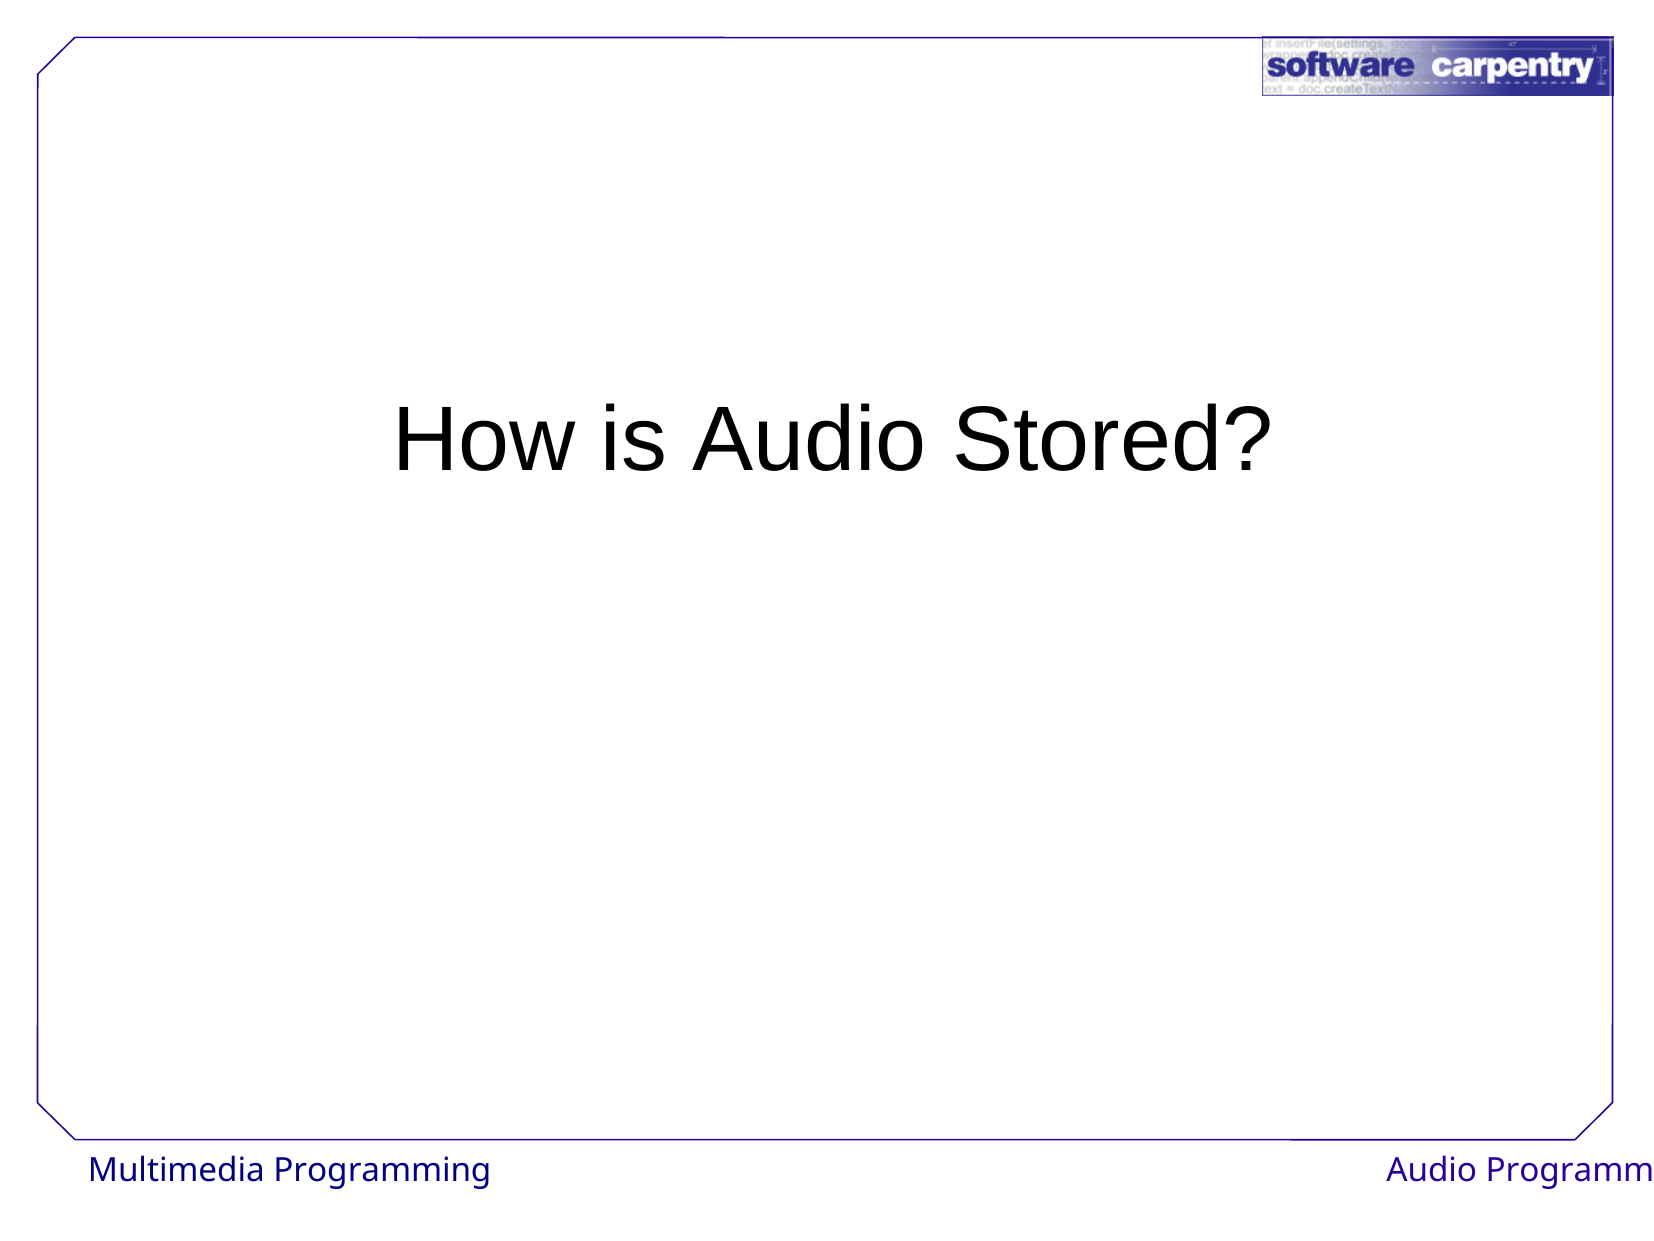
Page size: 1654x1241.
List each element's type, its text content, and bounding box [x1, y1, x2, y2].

text_box How is Audio Stored? [162, 381, 1505, 869]
picture [1262, 36, 1614, 96]
